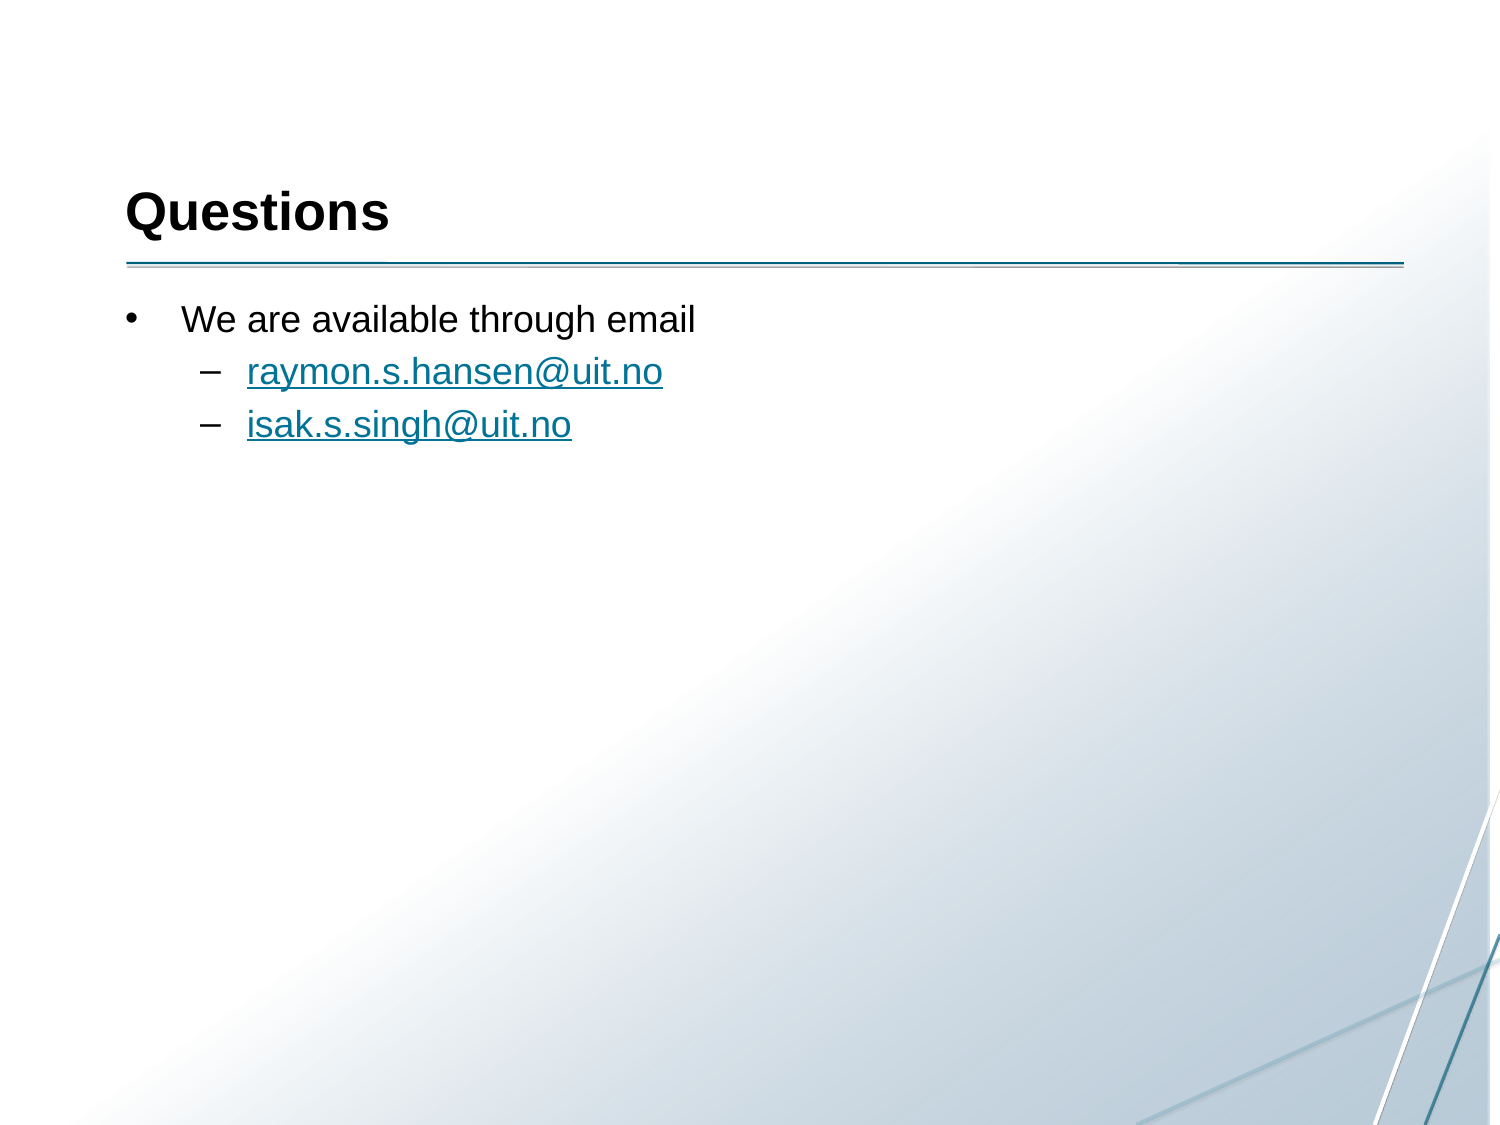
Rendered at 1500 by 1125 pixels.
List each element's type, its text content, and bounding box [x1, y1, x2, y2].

title Questions [109, 49, 1403, 249]
list We are available through email raymon.s.hansen@uit.no isak.s.singh@uit.no [109, 287, 1404, 1005]
